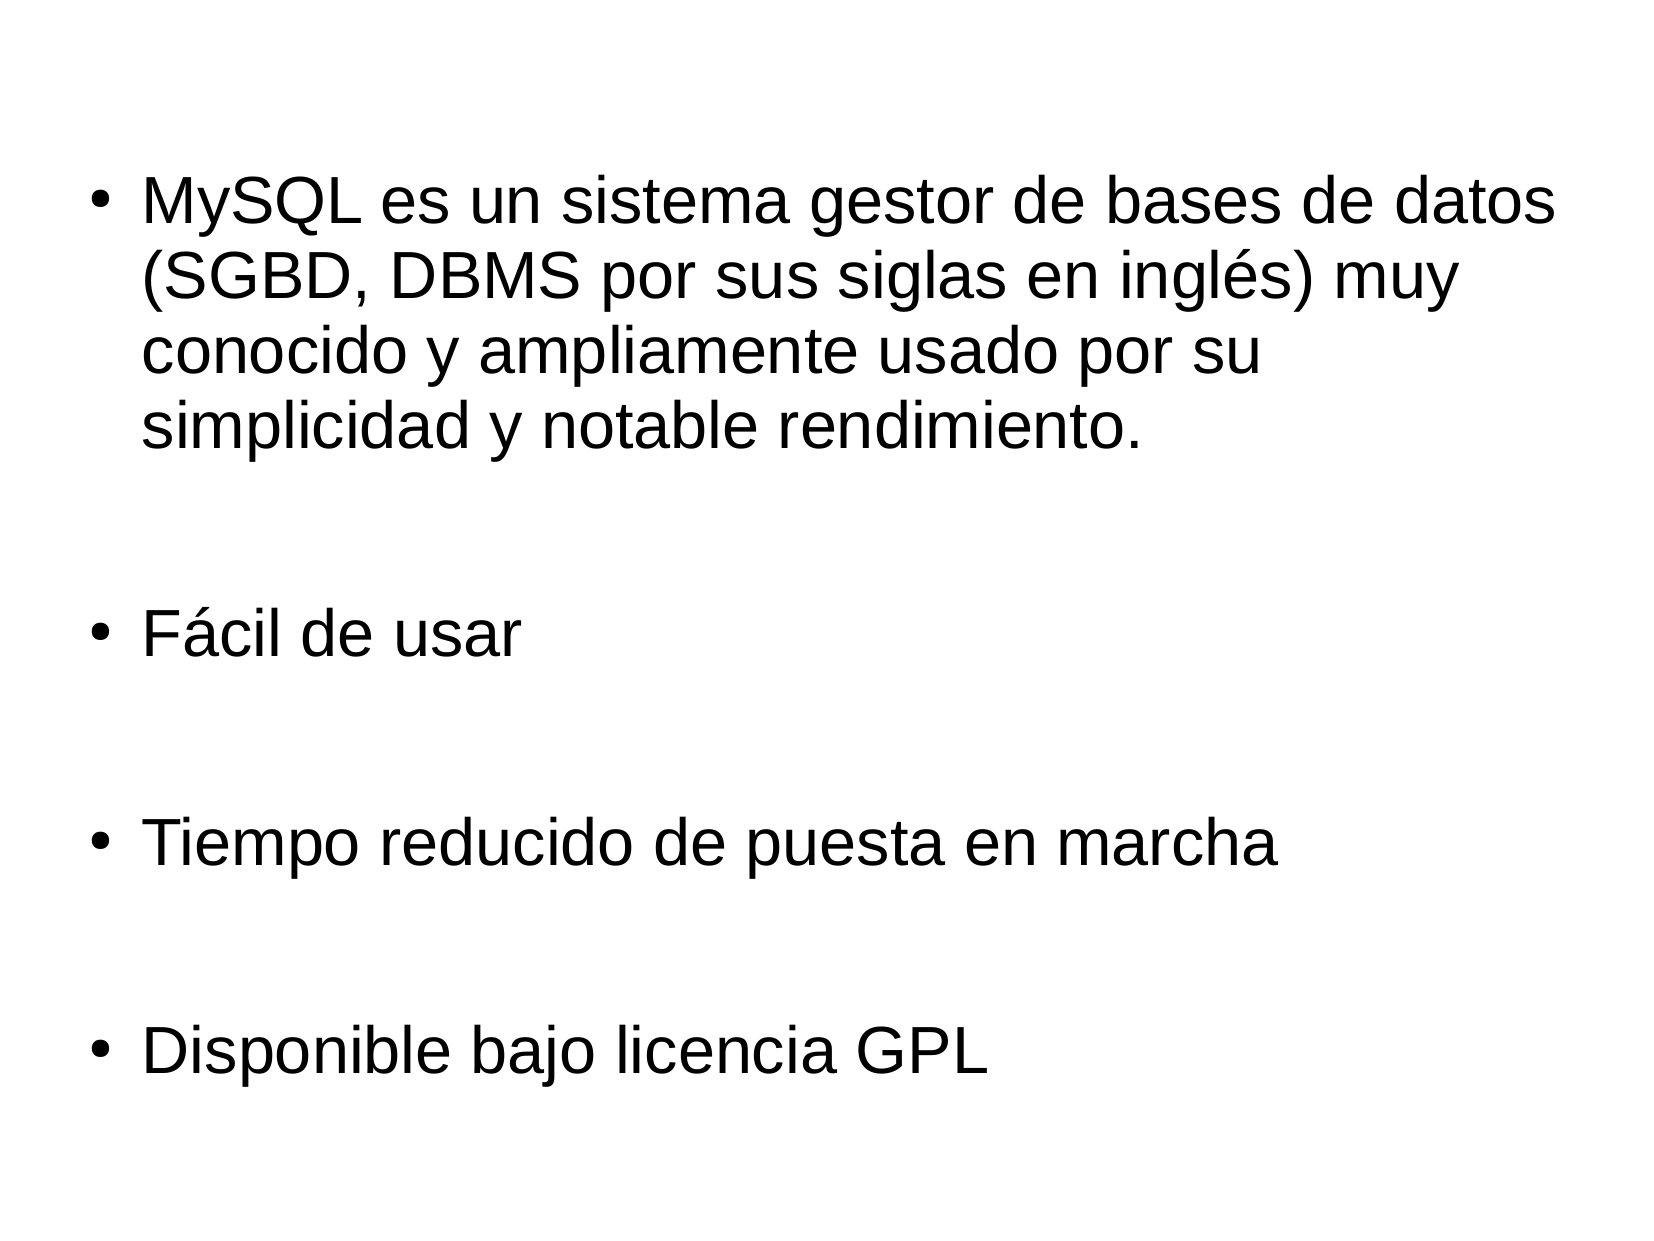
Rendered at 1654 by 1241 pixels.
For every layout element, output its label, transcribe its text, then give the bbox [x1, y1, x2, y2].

list MySQL es un sistema gestor de bases de datos (SGBD, DBMS por sus siglas en inglés) muy conocido y ampliamente usado por su simplicidad y notable rendimiento. Fácil de usar Tiempo reducido de puesta en marcha Disponible bajo licencia GPL [70, 59, 1559, 1134]
